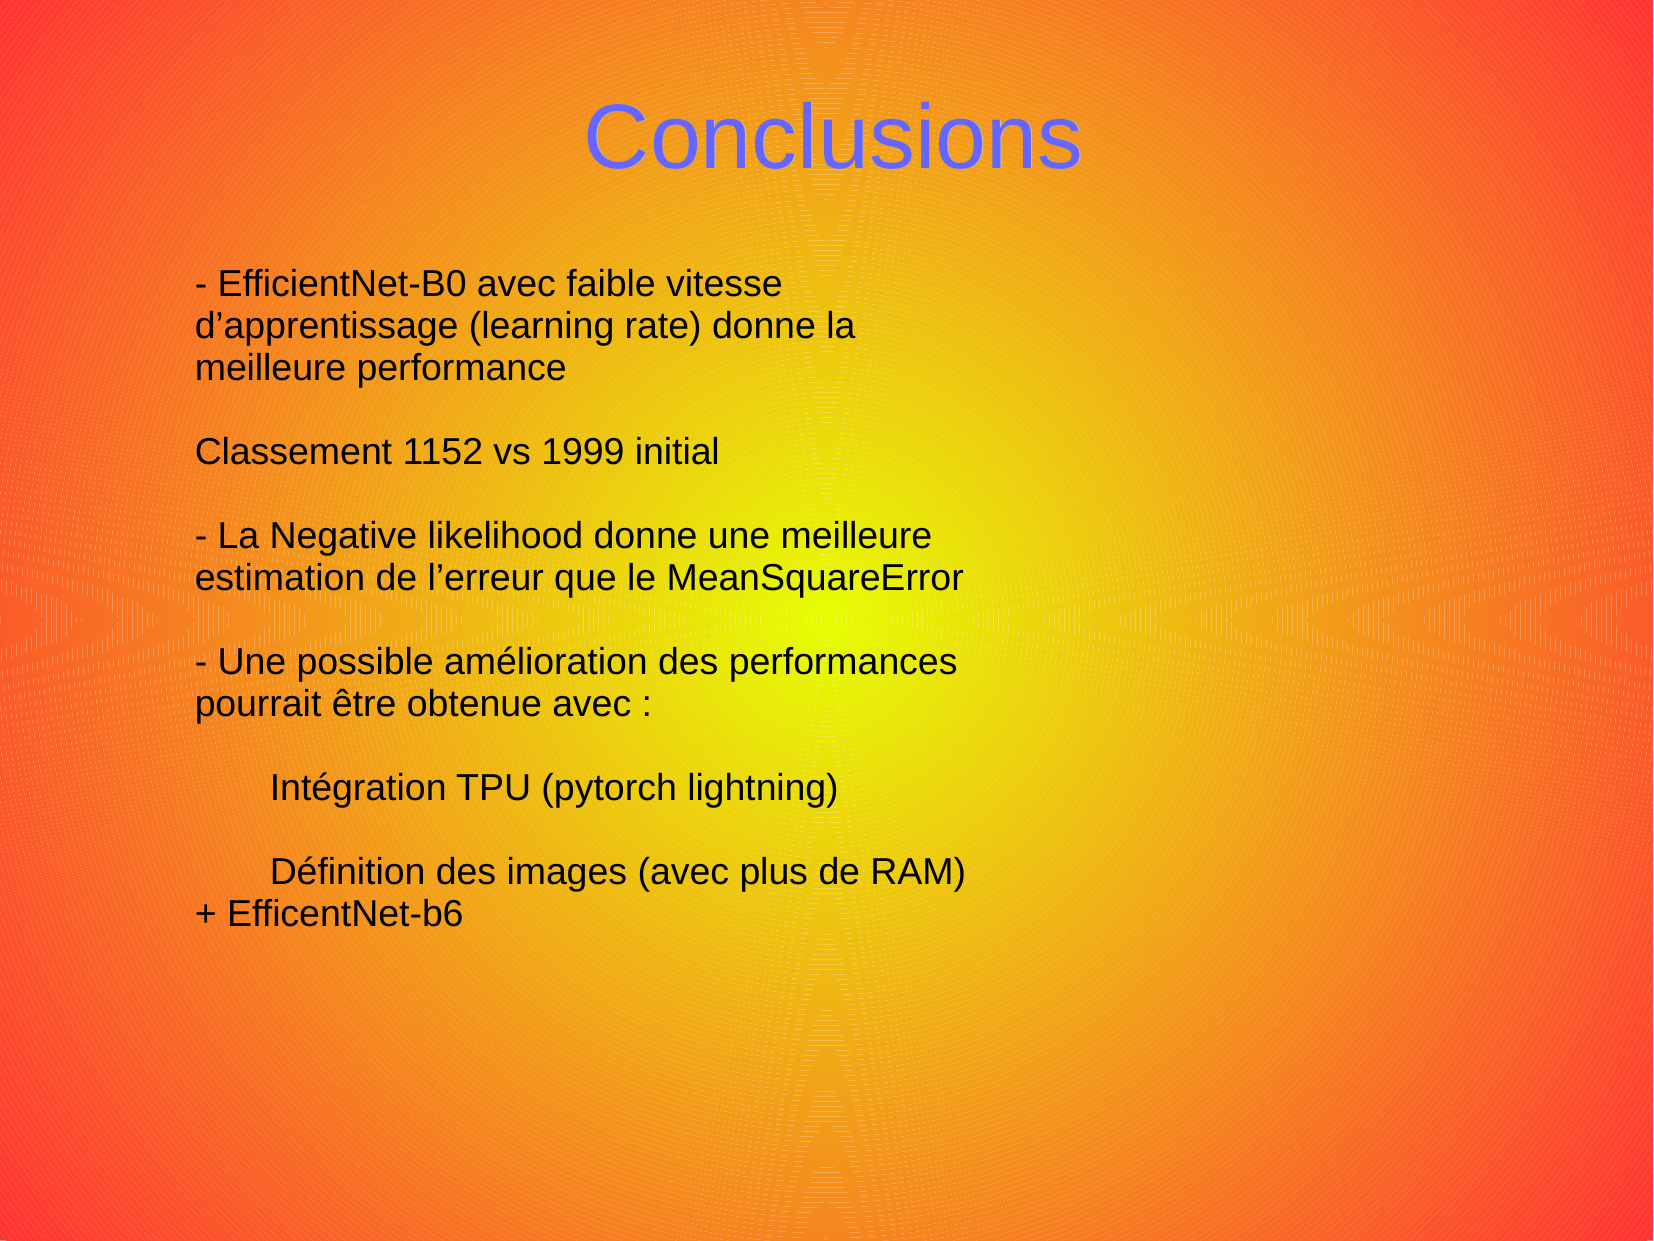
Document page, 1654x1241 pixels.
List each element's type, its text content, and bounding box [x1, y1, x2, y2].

title Conclusions [90, 33, 1578, 241]
text_box - EfficientNet-B0 avec faible vitesse d’apprentissage (learning rate) donne la meilleure performance Classement 1152 vs 1999 initial - La Negative likelihood donne une meilleure estimation de l’erreur que le MeanSquareError - Une possible amélioration des performances pourrait être obtenue avec : Intégration TPU (pytorch lightning) Définition des images (avec plus de RAM) + EfficentNet-b6 [180, 255, 1006, 1068]
